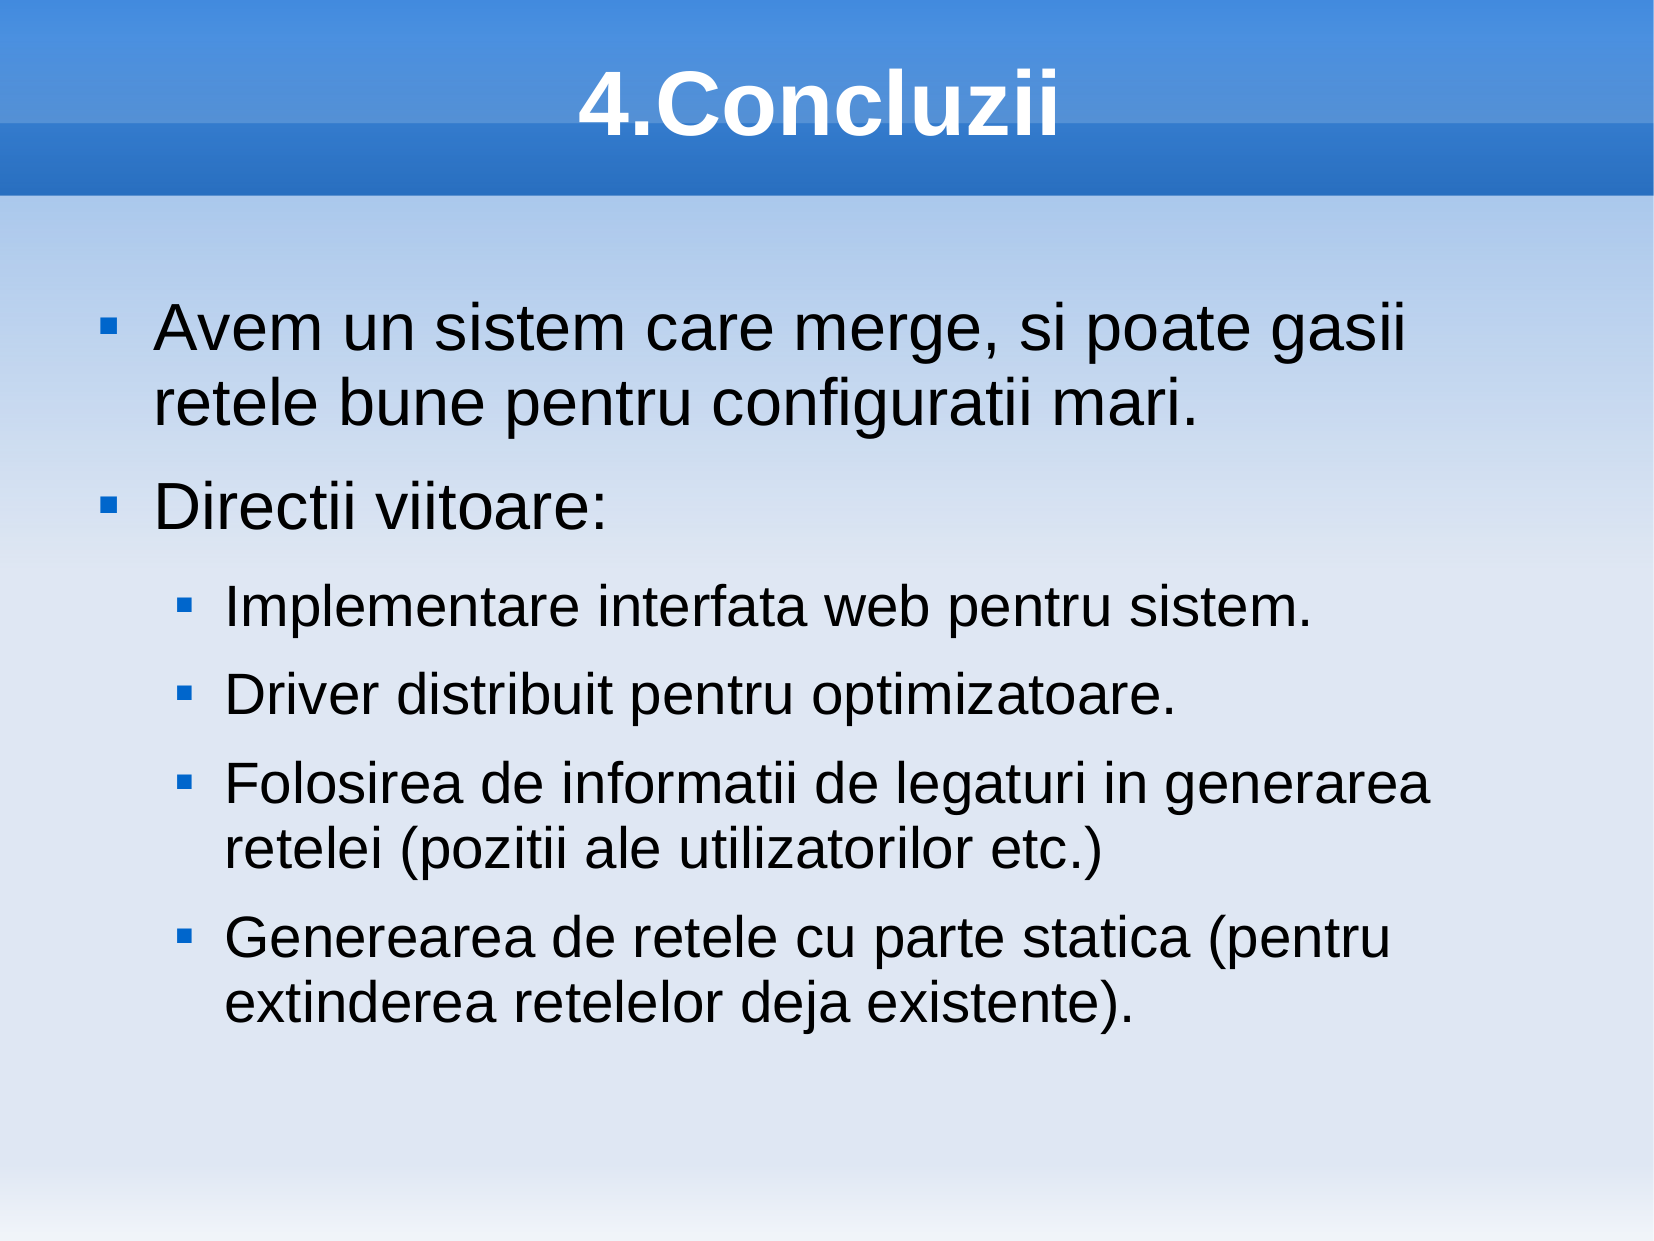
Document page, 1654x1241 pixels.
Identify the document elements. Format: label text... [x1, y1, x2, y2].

picture [0, 0, 1654, 1241]
title 4.Concluzii [76, 7, 1565, 200]
list Avem un sistem care merge, si poate gasii retele bune pentru configuratii mari. Directii viitoare: Implementare interfata web pentru sistem. Driver distribuit pentru optimizatoare. Folosirea de informatii de legaturi in generarea retelei (pozitii ale utilizatorilor etc.) Generearea de retele cu parte statica (pentru extinderea retelelor deja existente). [82, 290, 1571, 1094]
